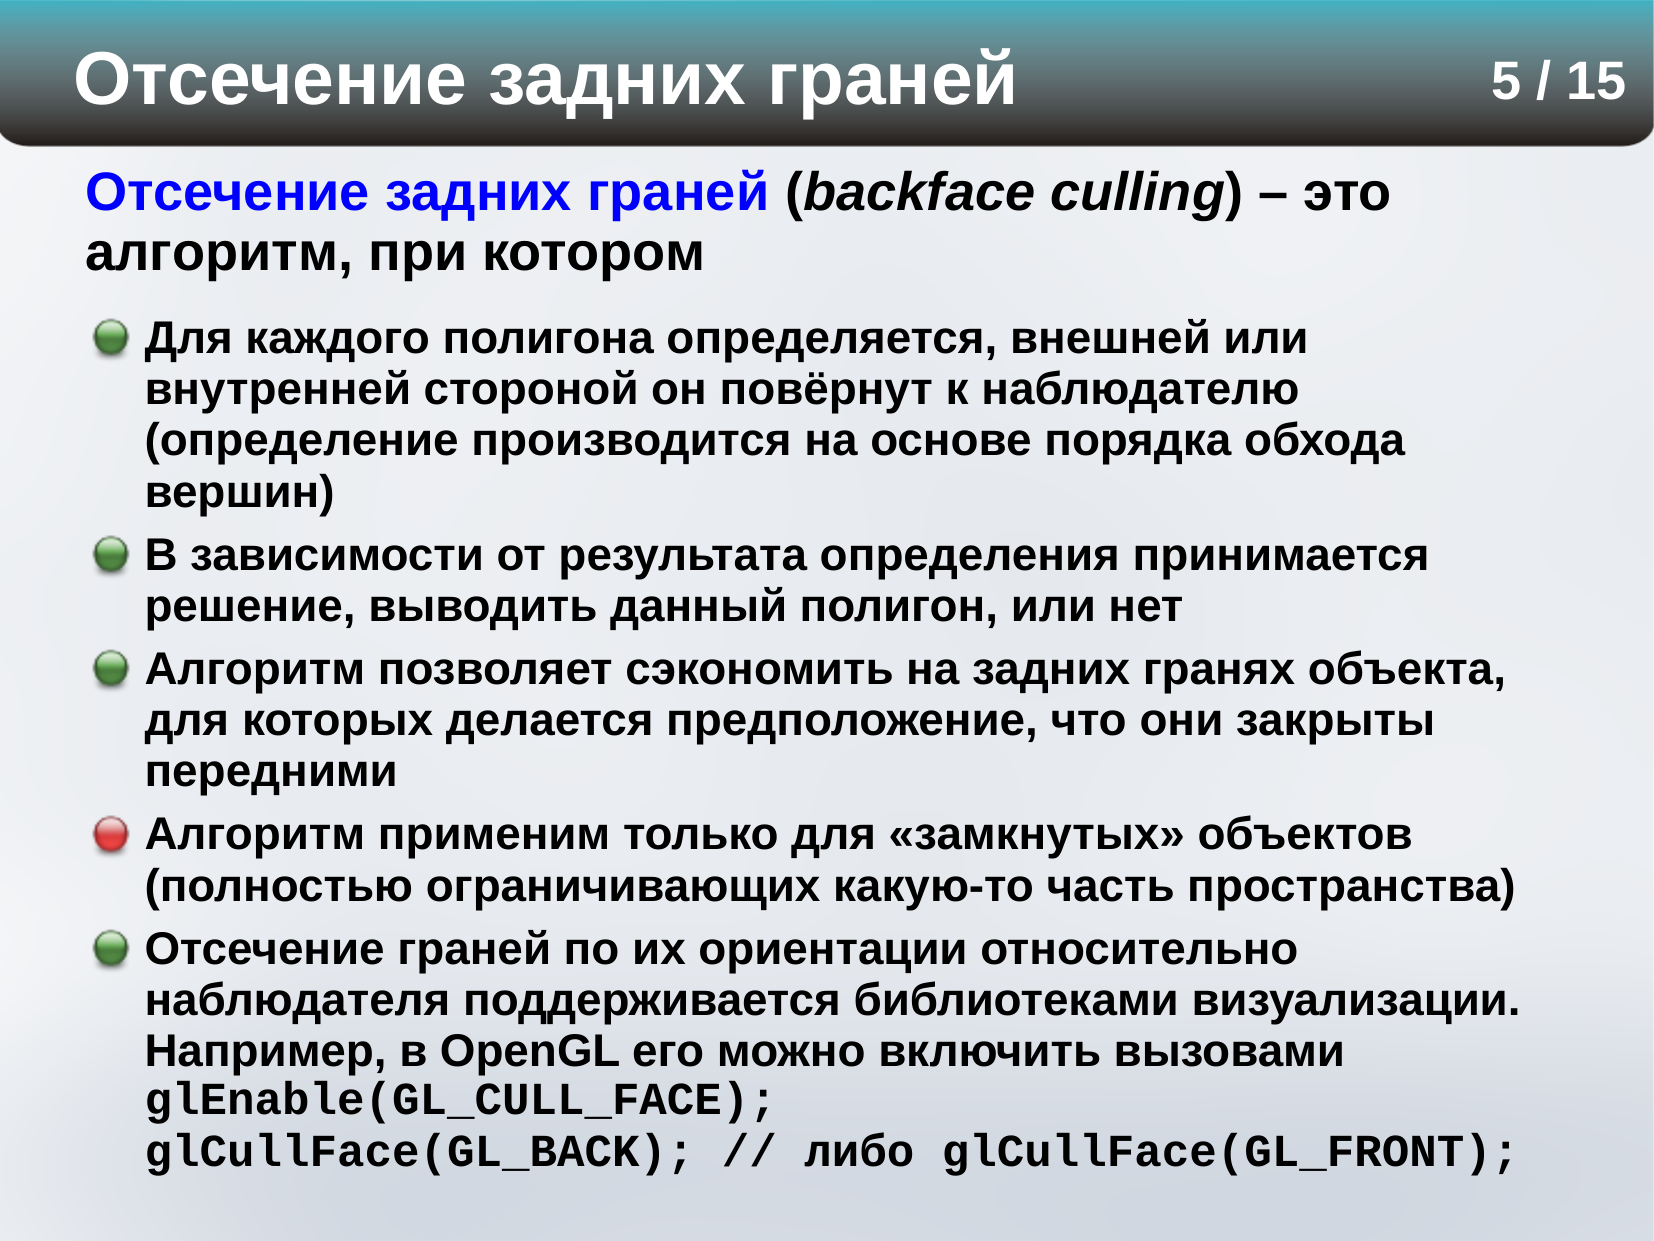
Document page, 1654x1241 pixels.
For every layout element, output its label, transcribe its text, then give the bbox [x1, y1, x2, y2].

text_box <номер> / 15 [1476, 42, 1654, 179]
text_box Отсечение задних граней (backface culling) – это алгоритм, при котором Для каждого полигона определяется, внешней или внутренней стороной он повёрнут к наблюдателю (определение производится на основе порядка обхода вершин) В зависимости от результата определения принимается решение, выводить данный полигон, или нет Алгоритм позволяет сэкономить на задних гранях объекта, для которых делается предположение, что они закрыты передними Алгоритм применим только для «замкнутых» объектов (полностью ограничивающих какую-то часть пространства) Отсечение граней по их ориентации относительно наблюдателя поддерживается библиотеками визуализации. Например, в OpenGL его можно включить вызовами glEnable(GL_CULL_FACE); glCullFace(GL_BACK); // либо glCullFace(GL_FRONT); [70, 153, 1595, 1188]
text_box Отсечение задних граней [59, 29, 1418, 129]
picture [0, 0, 1654, 1241]
